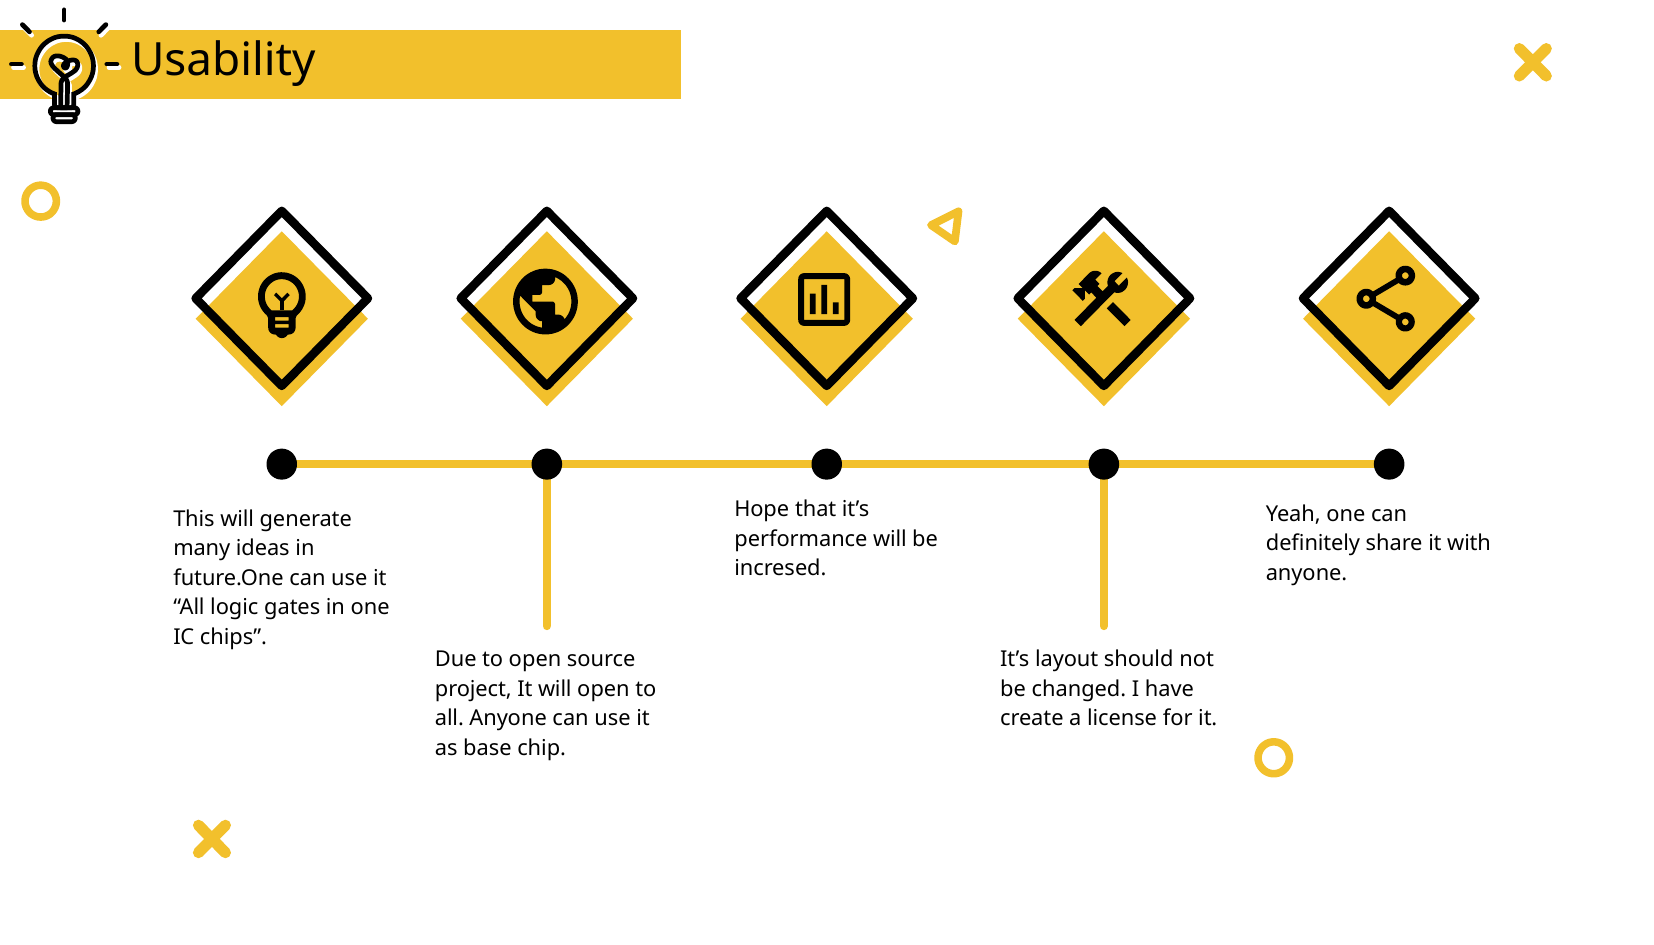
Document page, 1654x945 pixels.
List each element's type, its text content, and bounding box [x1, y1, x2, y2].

text_box [1303, 312, 1476, 407]
text_box [1088, 448, 1120, 480]
text_box [754, 231, 900, 379]
text_box [460, 312, 633, 407]
text_box [531, 448, 563, 480]
text_box [266, 448, 297, 479]
text_box [474, 231, 620, 378]
text_box [1031, 231, 1177, 378]
title Usability [131, 17, 577, 98]
text_box [1373, 448, 1405, 479]
text_box This will generate many ideas in future.One can use it “All logic gates in one IC chips”. [173, 479, 414, 675]
text_box [209, 231, 355, 378]
text_box Due to open source project, It will open to all. Anyone can use it as base chip. [434, 629, 675, 776]
text_box [811, 448, 842, 475]
text_box It’s layout should not be changed. I have create a license for it. [1000, 629, 1241, 746]
text_box Yeah, one can definitely share it with anyone. [1265, 479, 1506, 605]
text_box [1017, 312, 1191, 407]
text_box [1316, 231, 1462, 378]
text_box [740, 312, 913, 407]
text_box [195, 312, 368, 407]
text_box Hope that it’s performance will be incresed. [734, 475, 975, 600]
